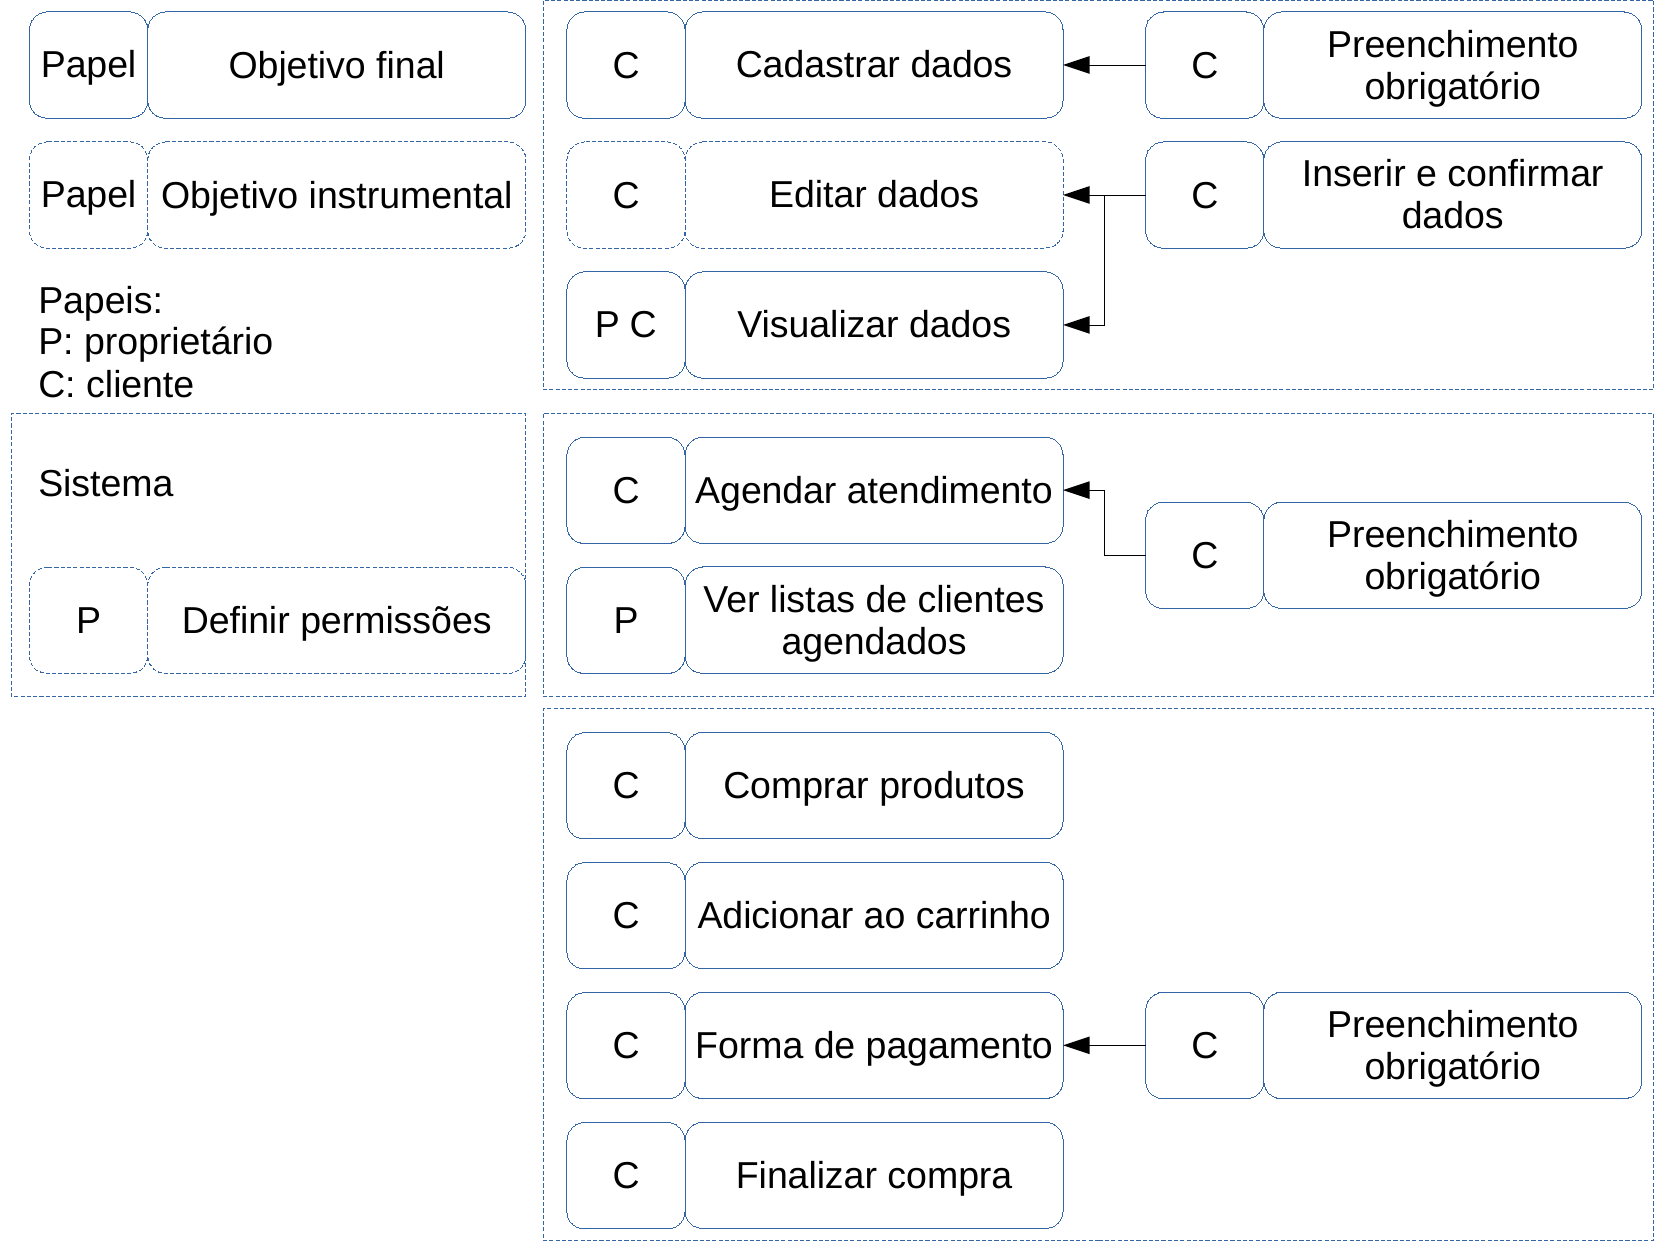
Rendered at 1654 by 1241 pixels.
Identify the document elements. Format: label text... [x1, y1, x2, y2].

text_box Inserir e confirmar dados [1264, 141, 1642, 249]
text_box C [1145, 11, 1264, 119]
text_box C [566, 732, 686, 839]
text_box Comprar produtos [685, 732, 1064, 839]
text_box C [566, 11, 686, 119]
text_box Adicionar ao carrinho [685, 862, 1064, 969]
text_box C [566, 437, 686, 544]
text_box P [566, 567, 686, 674]
text_box Agendar atendimento [685, 437, 1064, 544]
text_box Finalizar compra [685, 1122, 1064, 1229]
text_box P [29, 567, 148, 674]
text_box C [1145, 992, 1264, 1099]
text_box Ver listas de clientes agendados [685, 566, 1064, 674]
text_box C [566, 862, 686, 969]
text_box Preenchimento obrigatório [1264, 992, 1642, 1099]
text_box P C [566, 271, 686, 379]
text_box Definir permissões [148, 567, 526, 674]
text_box Papel [29, 141, 148, 249]
text_box Cadastrar dados [685, 11, 1064, 119]
text_box Visualizar dados [685, 271, 1064, 379]
text_box Papeis: P: proprietário C: cliente [23, 271, 319, 413]
text_box C [1145, 141, 1264, 249]
text_box Objetivo final [148, 11, 526, 119]
text_box Editar dados [685, 141, 1064, 249]
text_box Sistema [23, 454, 319, 512]
text_box Preenchimento obrigatório [1264, 502, 1642, 609]
text_box C [566, 992, 686, 1099]
text_box C [566, 141, 686, 249]
text_box C [566, 1122, 686, 1229]
text_box C [1145, 502, 1264, 609]
text_box Preenchimento obrigatório [1264, 11, 1642, 119]
text_box Forma de pagamento [685, 992, 1064, 1099]
text_box Papel [29, 11, 148, 119]
text_box Objetivo instrumental [148, 141, 526, 249]
